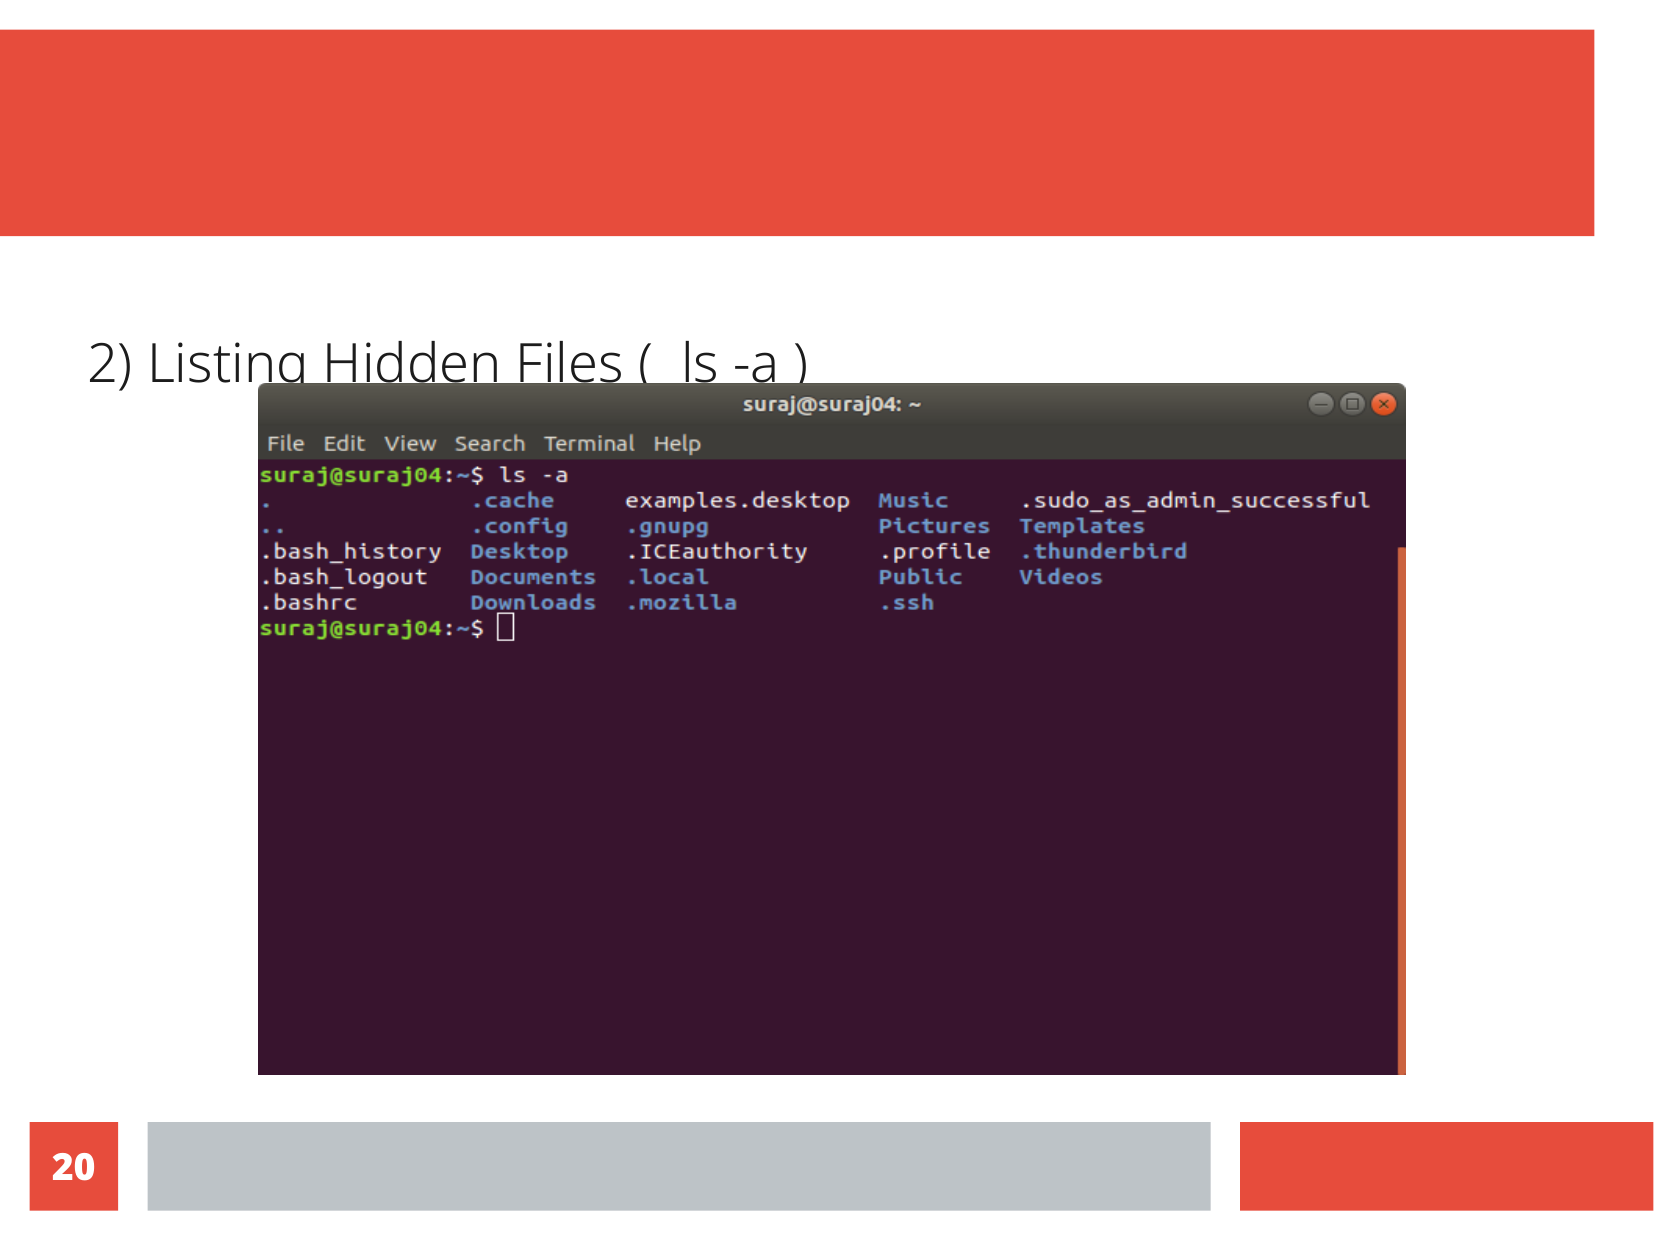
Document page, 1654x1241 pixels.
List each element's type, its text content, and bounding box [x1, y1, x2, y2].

picture [258, 383, 1406, 1075]
subtitle 2) Listing Hidden Files ( ls -a ) [59, 324, 1565, 1093]
